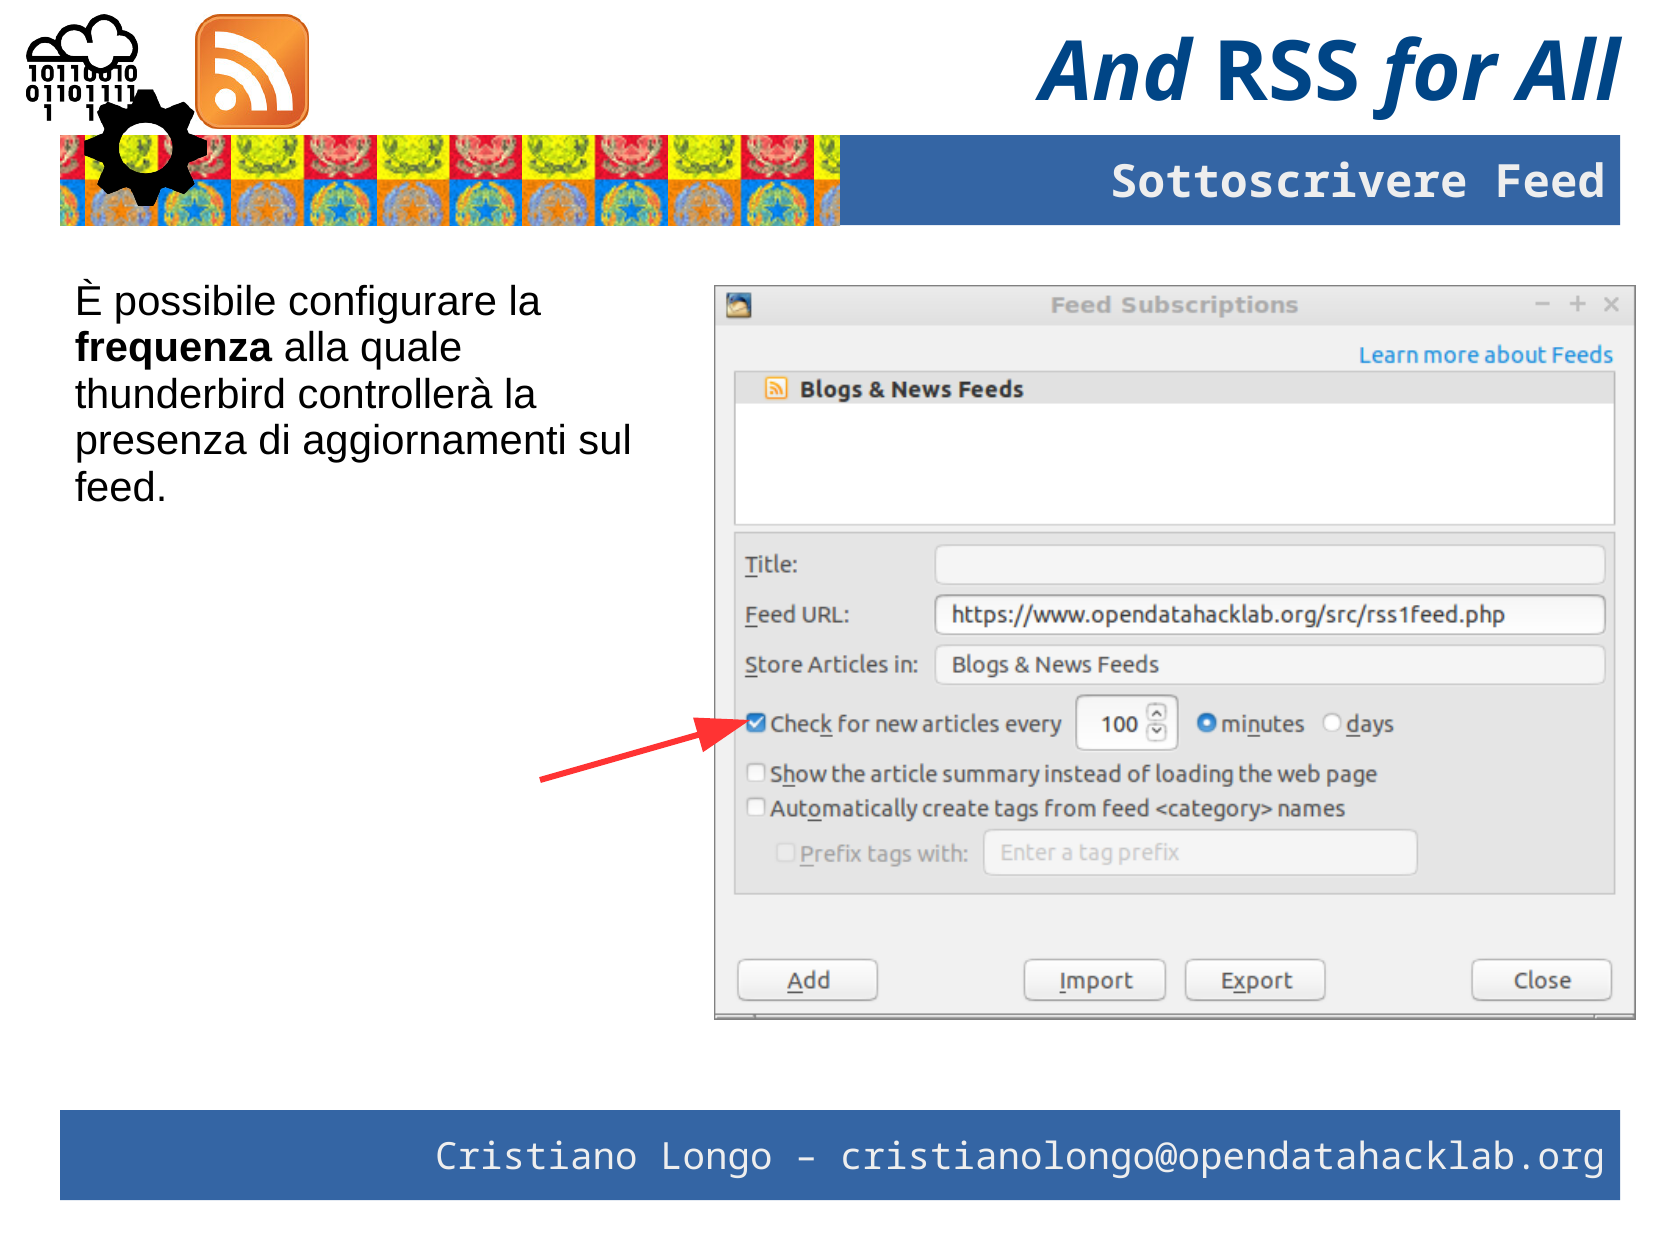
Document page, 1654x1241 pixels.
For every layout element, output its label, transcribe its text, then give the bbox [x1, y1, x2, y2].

picture [26, 14, 309, 206]
text_box And RSS for All [870, 4, 1636, 214]
text_box Cristiano Longo – cristianolongo@opendatahacklab.org [60, 1110, 1621, 1201]
text_box È possibile configurare la frequenza alla quale thunderbird controllerà la presenza di aggiornamenti sul feed. [60, 270, 661, 661]
text_box [60, 135, 840, 226]
picture [714, 285, 1636, 1021]
text_box Sottoscrivere Feed [840, 135, 1621, 226]
